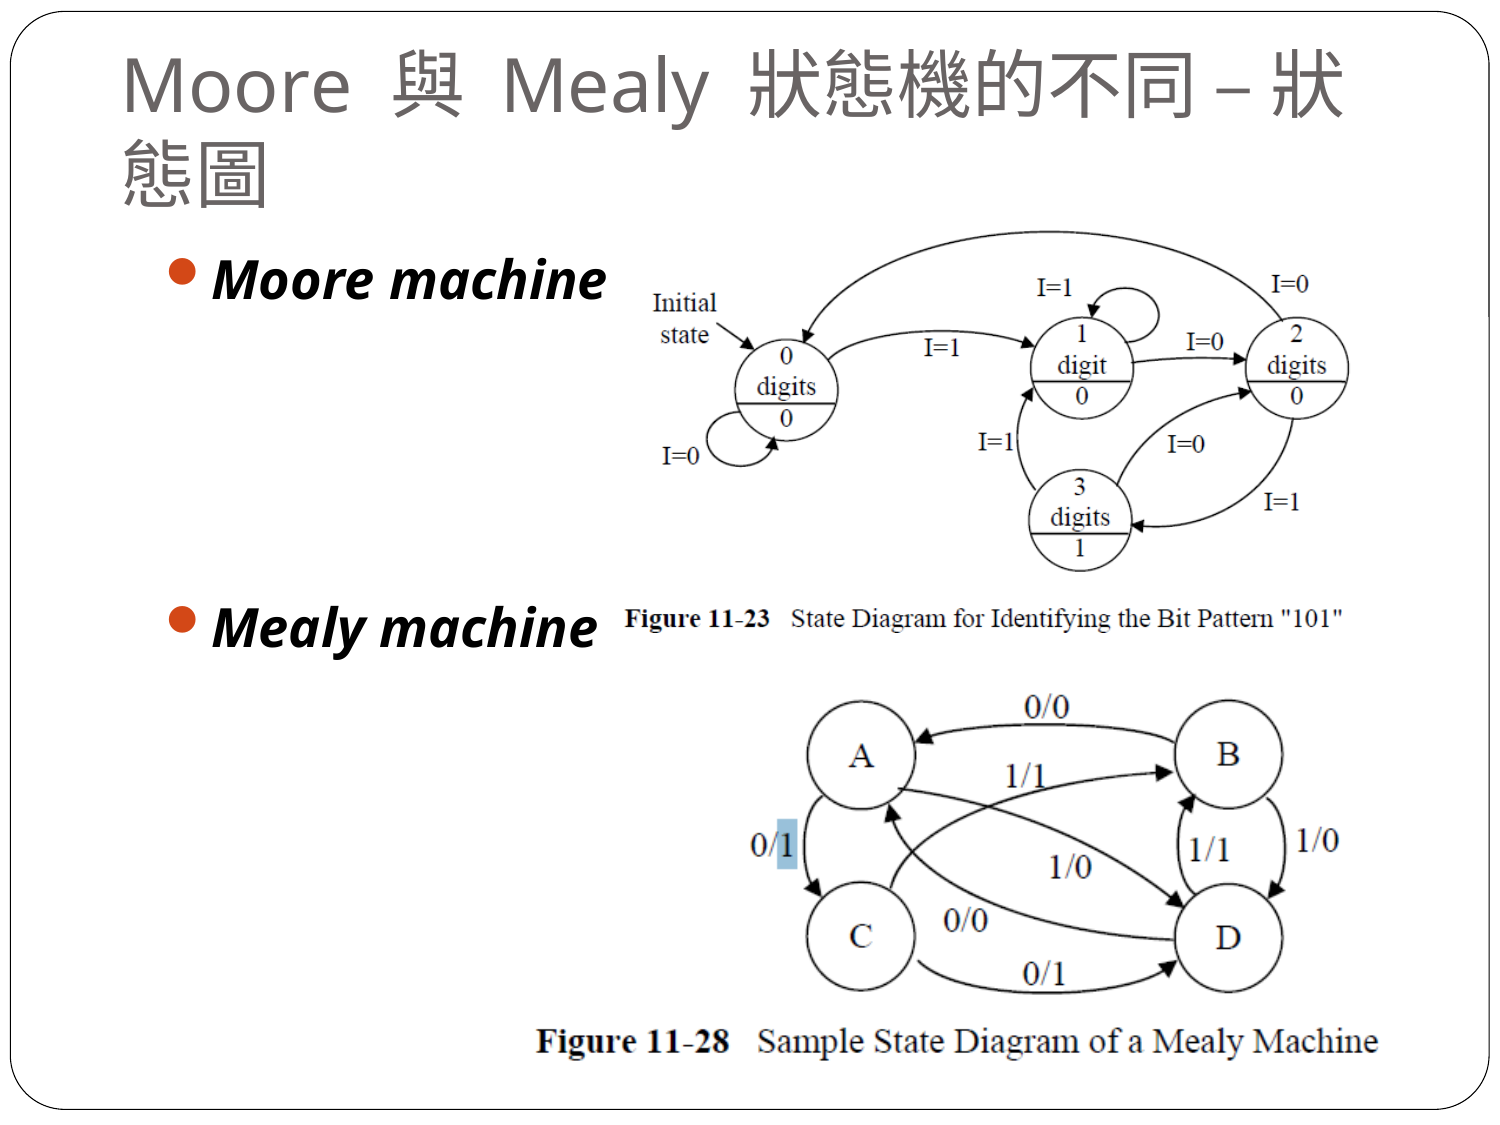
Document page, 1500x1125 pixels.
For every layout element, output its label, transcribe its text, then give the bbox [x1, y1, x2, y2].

picture [527, 988, 1397, 1064]
title Moore 與 Mealy 狀態機的不同 – 狀態圖 [105, 29, 1426, 233]
list Moore machine Mealy machine [150, 237, 1426, 988]
picture [621, 222, 1369, 633]
